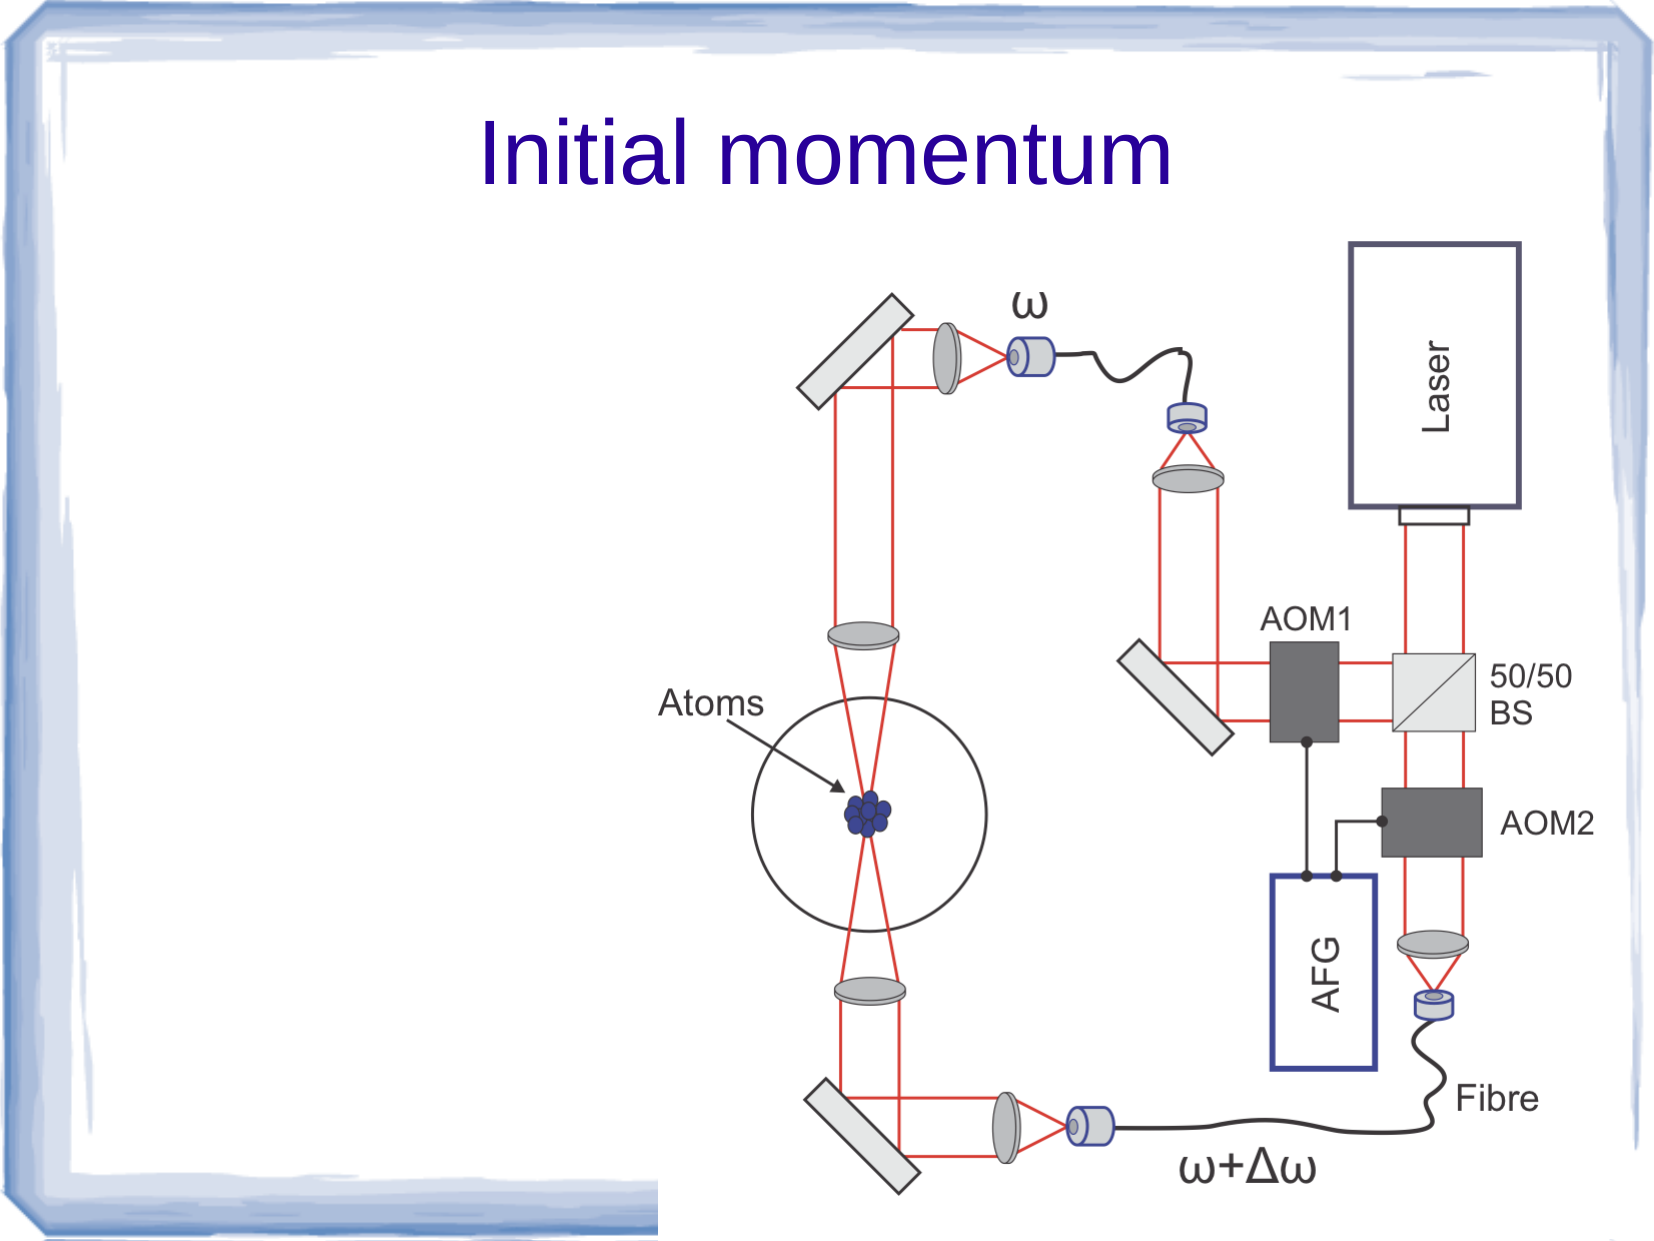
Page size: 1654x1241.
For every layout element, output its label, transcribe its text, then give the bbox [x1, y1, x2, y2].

picture [0, 0, 1654, 1241]
title Initial momentum [82, 49, 1571, 257]
